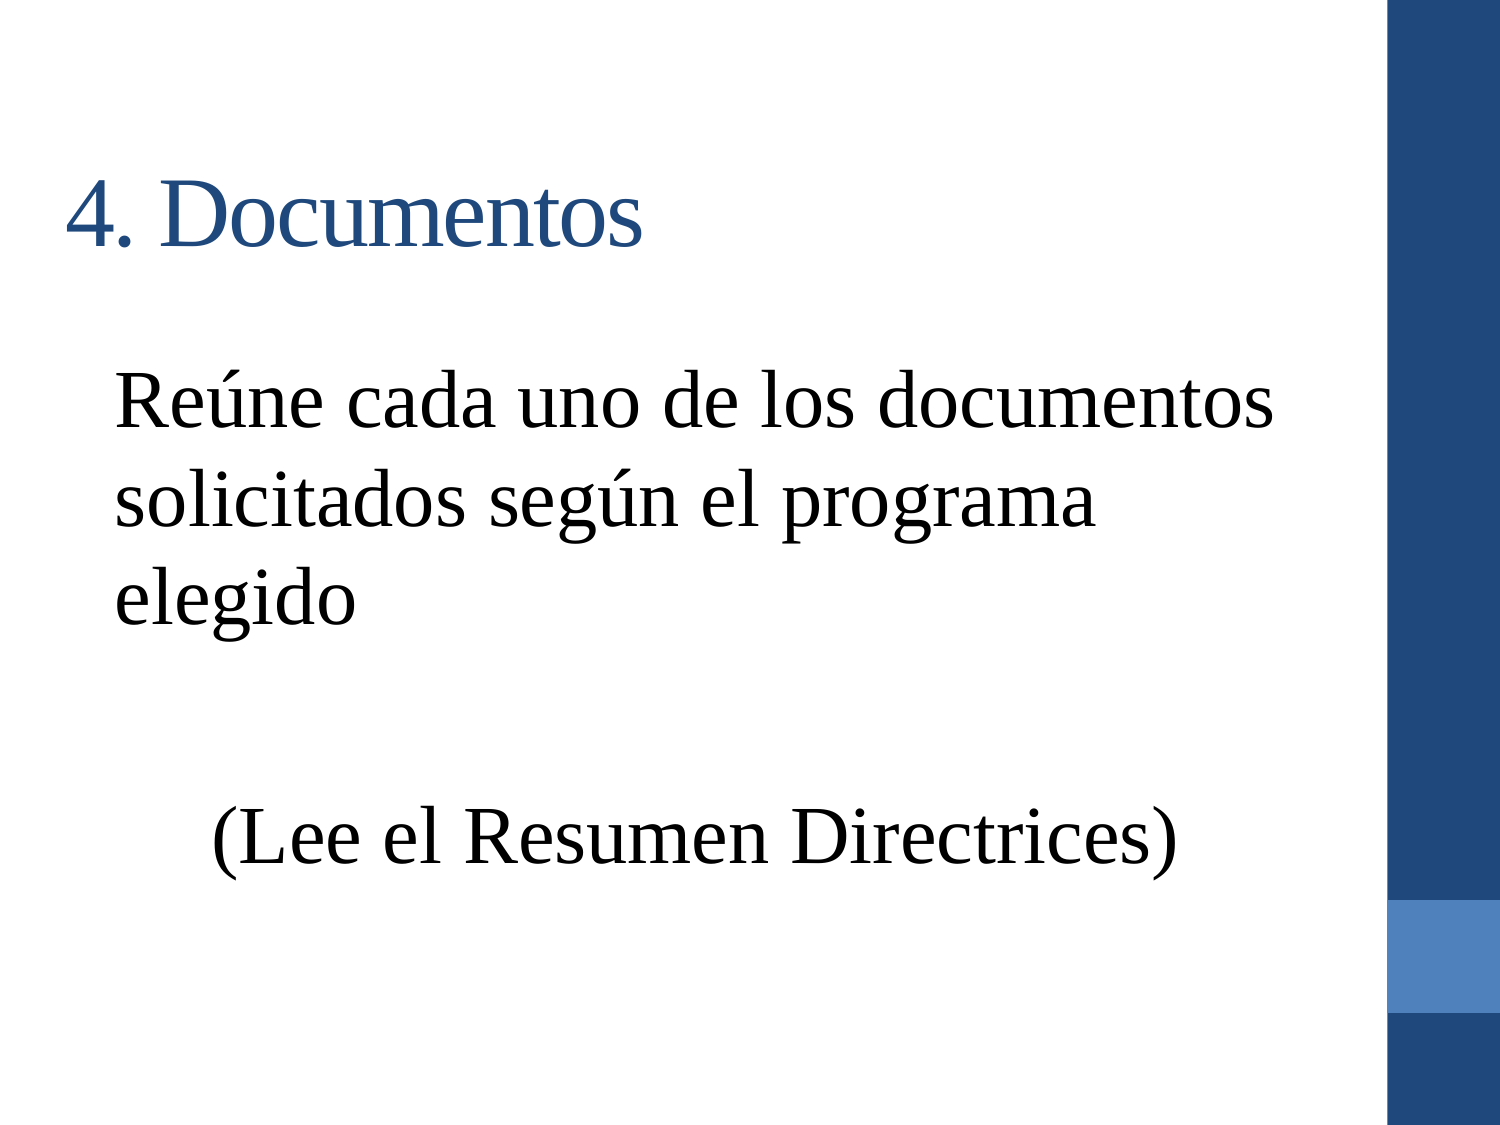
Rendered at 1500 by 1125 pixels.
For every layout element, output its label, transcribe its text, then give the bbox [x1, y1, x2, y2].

list Reúne cada uno de los documentos solicitados según el programa elegido (Lee el Resumen Directrices) [99, 337, 1313, 893]
title 4. Documentos [50, 125, 1401, 388]
